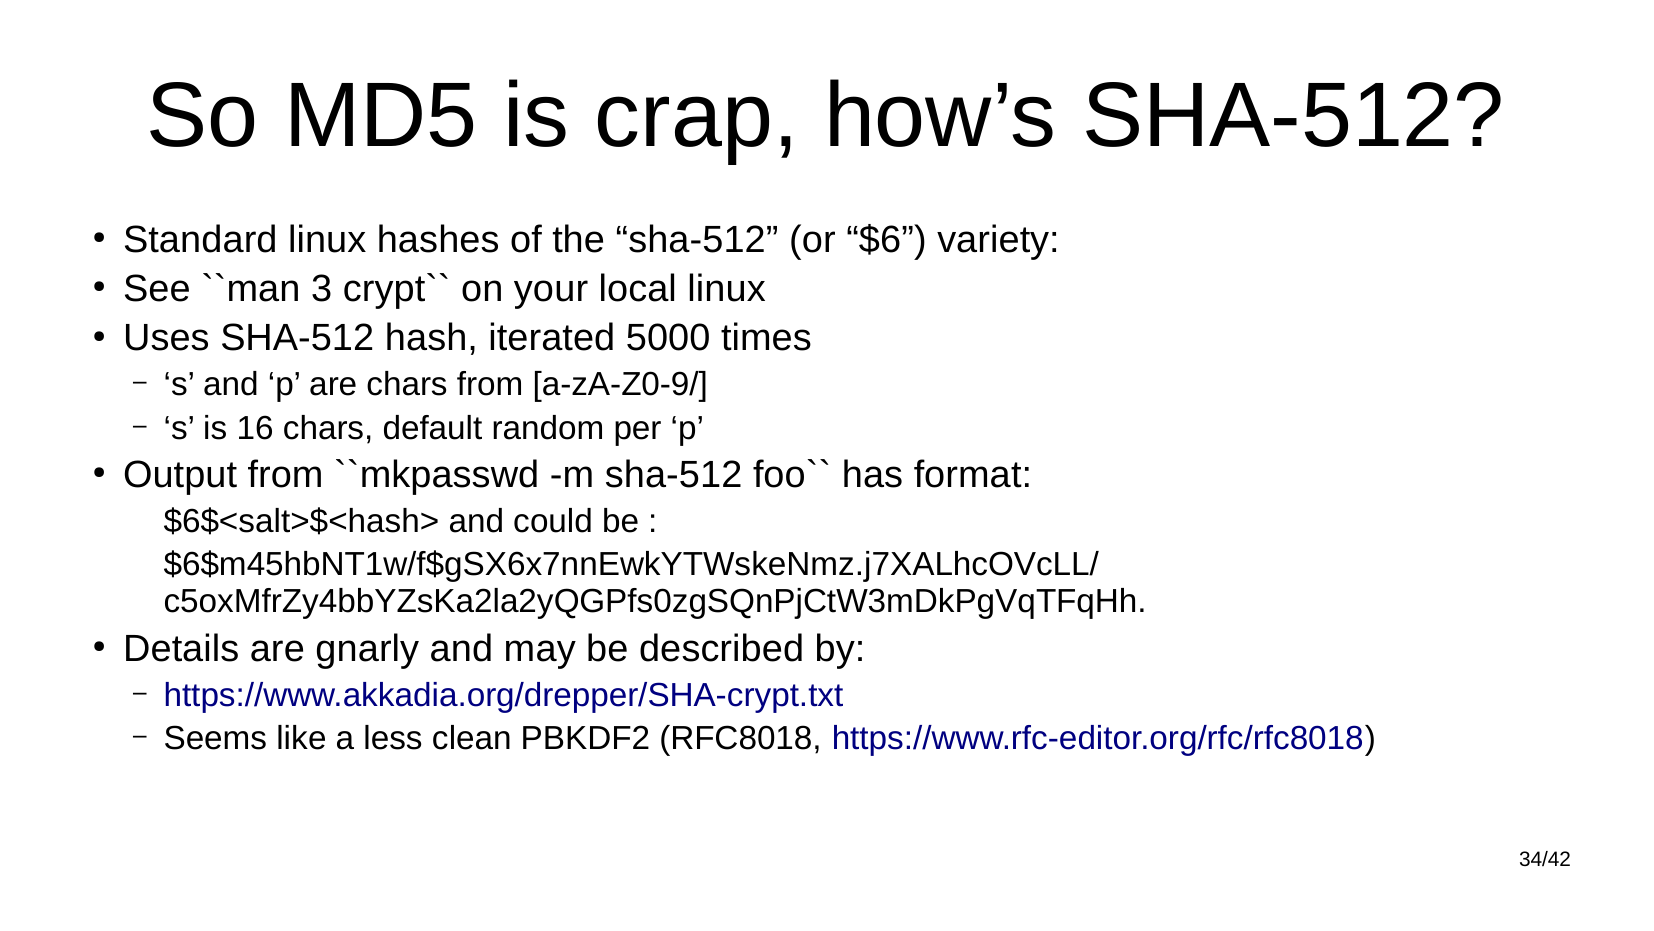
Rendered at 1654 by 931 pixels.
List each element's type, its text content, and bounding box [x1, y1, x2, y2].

title So MD5 is crap, how’s SHA-512? [82, 37, 1571, 193]
list Standard linux hashes of the “sha-512” (or “$6”) variety: See ``man 3 crypt`` on your local linux Uses SHA-512 hash, iterated 5000 times ‘s’ and ‘p’ are chars from [a-zA-Z0-9/] ‘s’ is 16 chars, default random per ‘p’ Output from ``mkpasswd -m sha-512 foo`` has format: $6$<salt>$<hash> and could be : $6$m45hbNT1w/f$gSX6x7nnEwkYTWskeNmz.j7XALhcOVcLL/c5oxMfrZy4bbYZsKa2la2yQGPfs0zgSQnPjCtW3mDkPgVqTFqHh. Details are gnarly and may be described by: https://www.akkadia.org/drepper/SHA-crypt.txt Seems like a less clean PBKDF2 (RFC8018, https://www.rfc-editor.org/rfc/rfc8018) [82, 217, 1571, 758]
